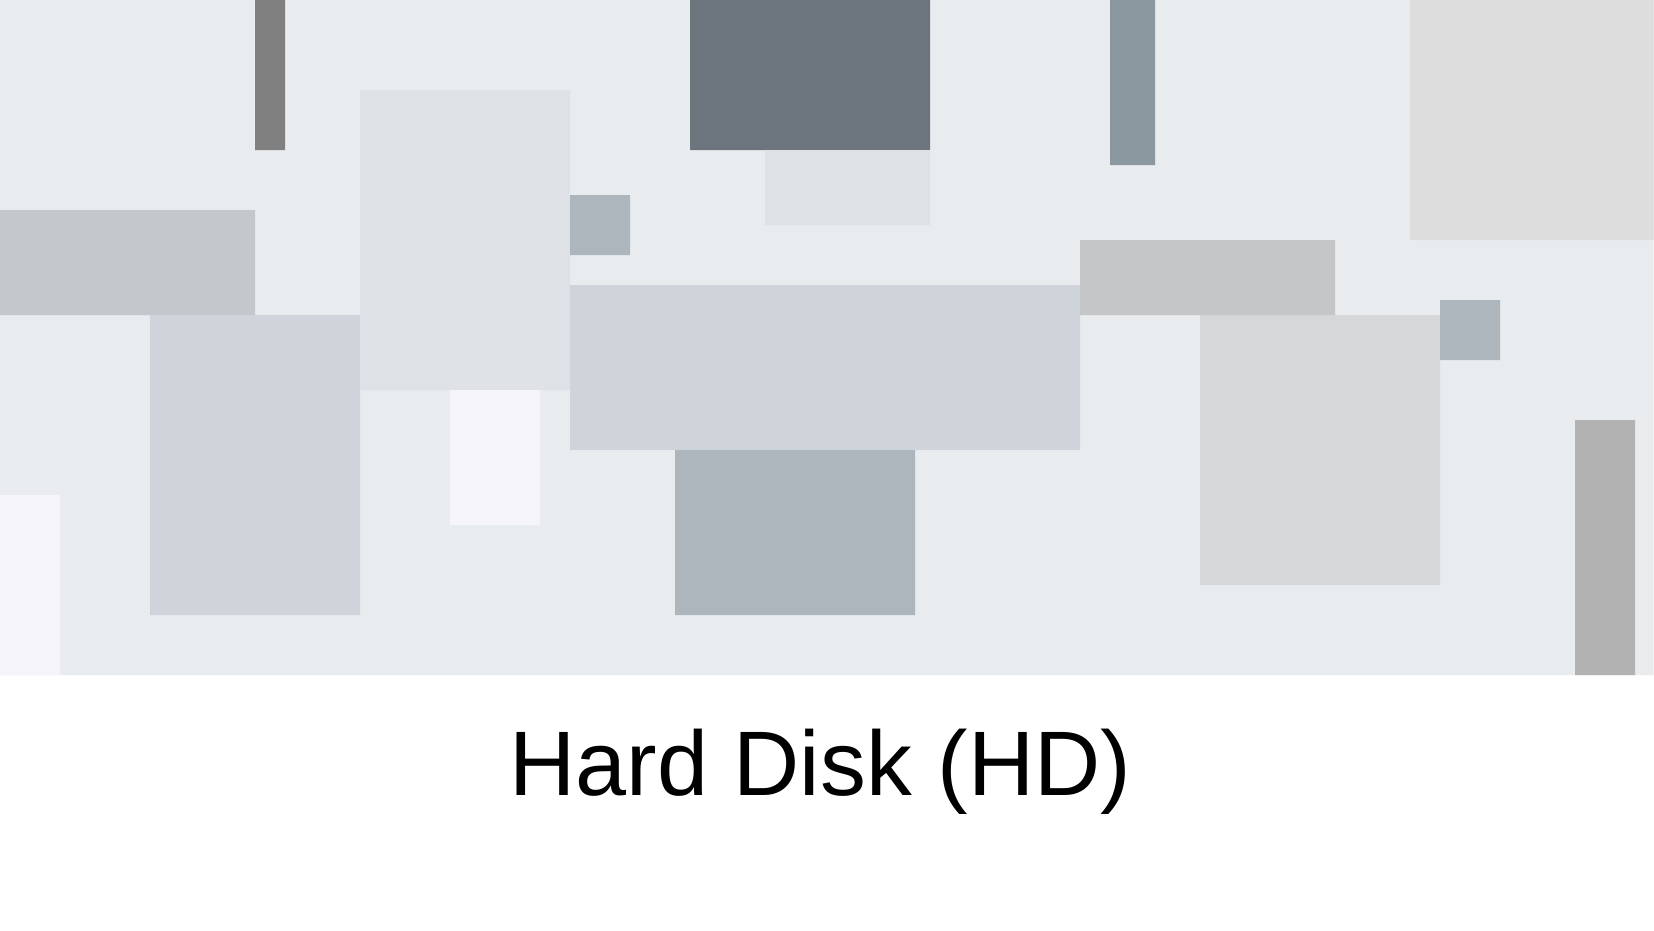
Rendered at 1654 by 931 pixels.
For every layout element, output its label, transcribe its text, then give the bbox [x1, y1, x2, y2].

title Hard Disk (HD) [76, 685, 1565, 841]
